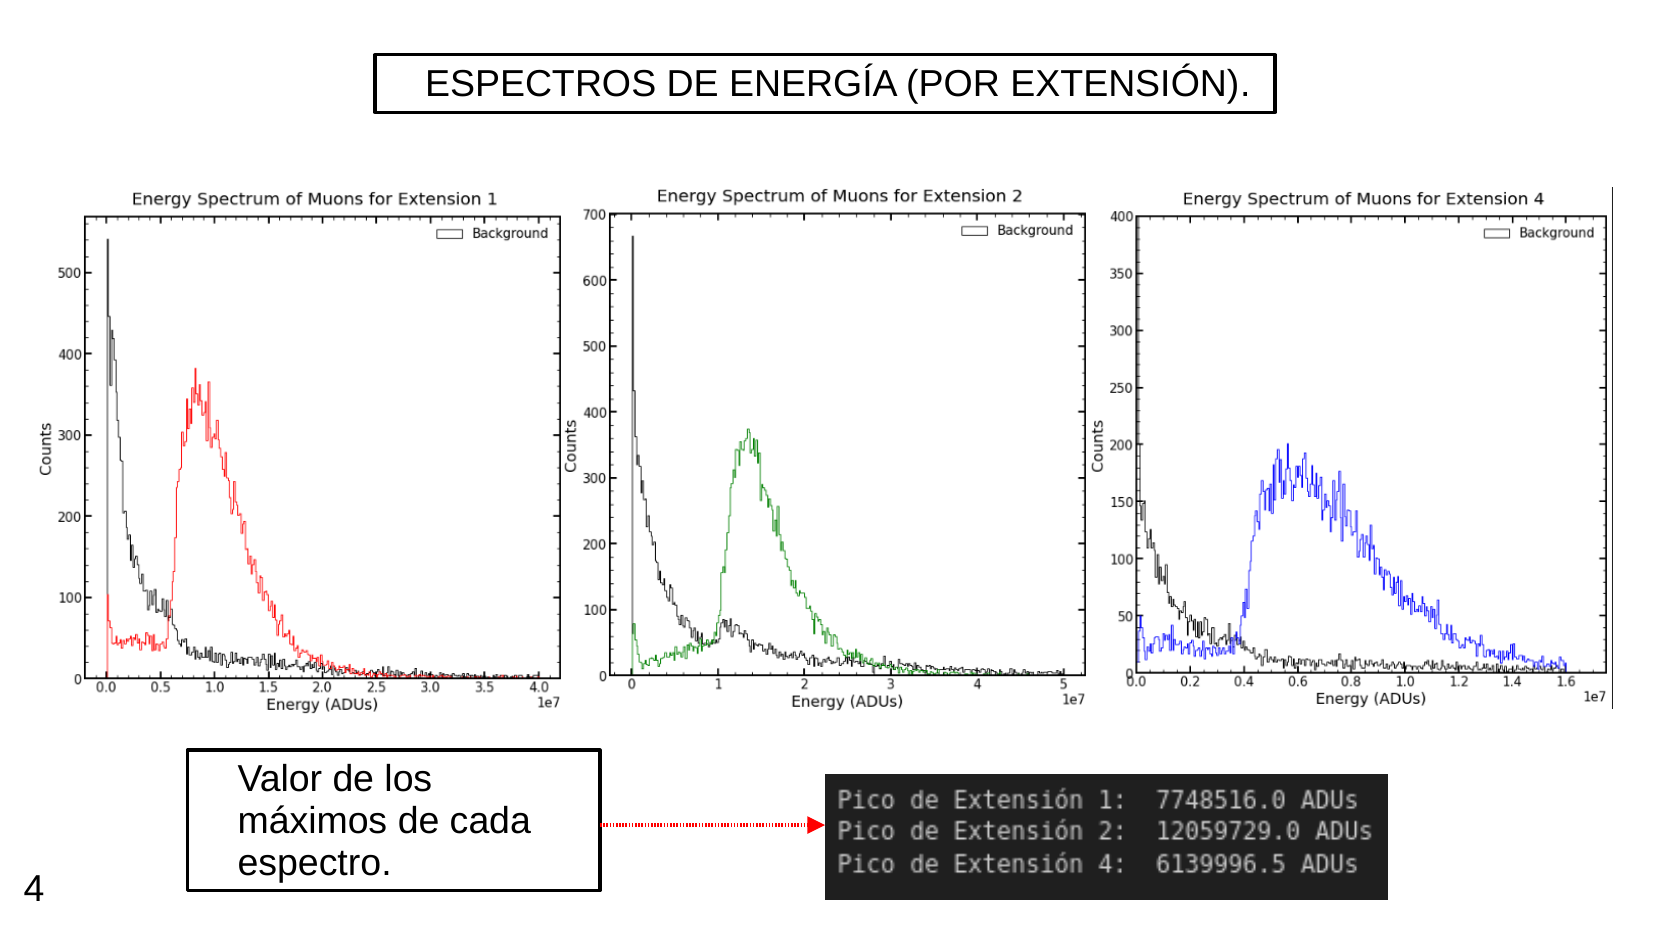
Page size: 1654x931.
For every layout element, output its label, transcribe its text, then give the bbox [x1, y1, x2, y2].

text_box ESPECTROS DE ENERGÍA (POR EXTENSIÓN). [375, 54, 1276, 113]
picture [37, 187, 1613, 715]
text_box <number> [8, 860, 638, 931]
text_box Valor de los máximos de cada espectro. [187, 750, 601, 891]
picture [825, 774, 1388, 901]
